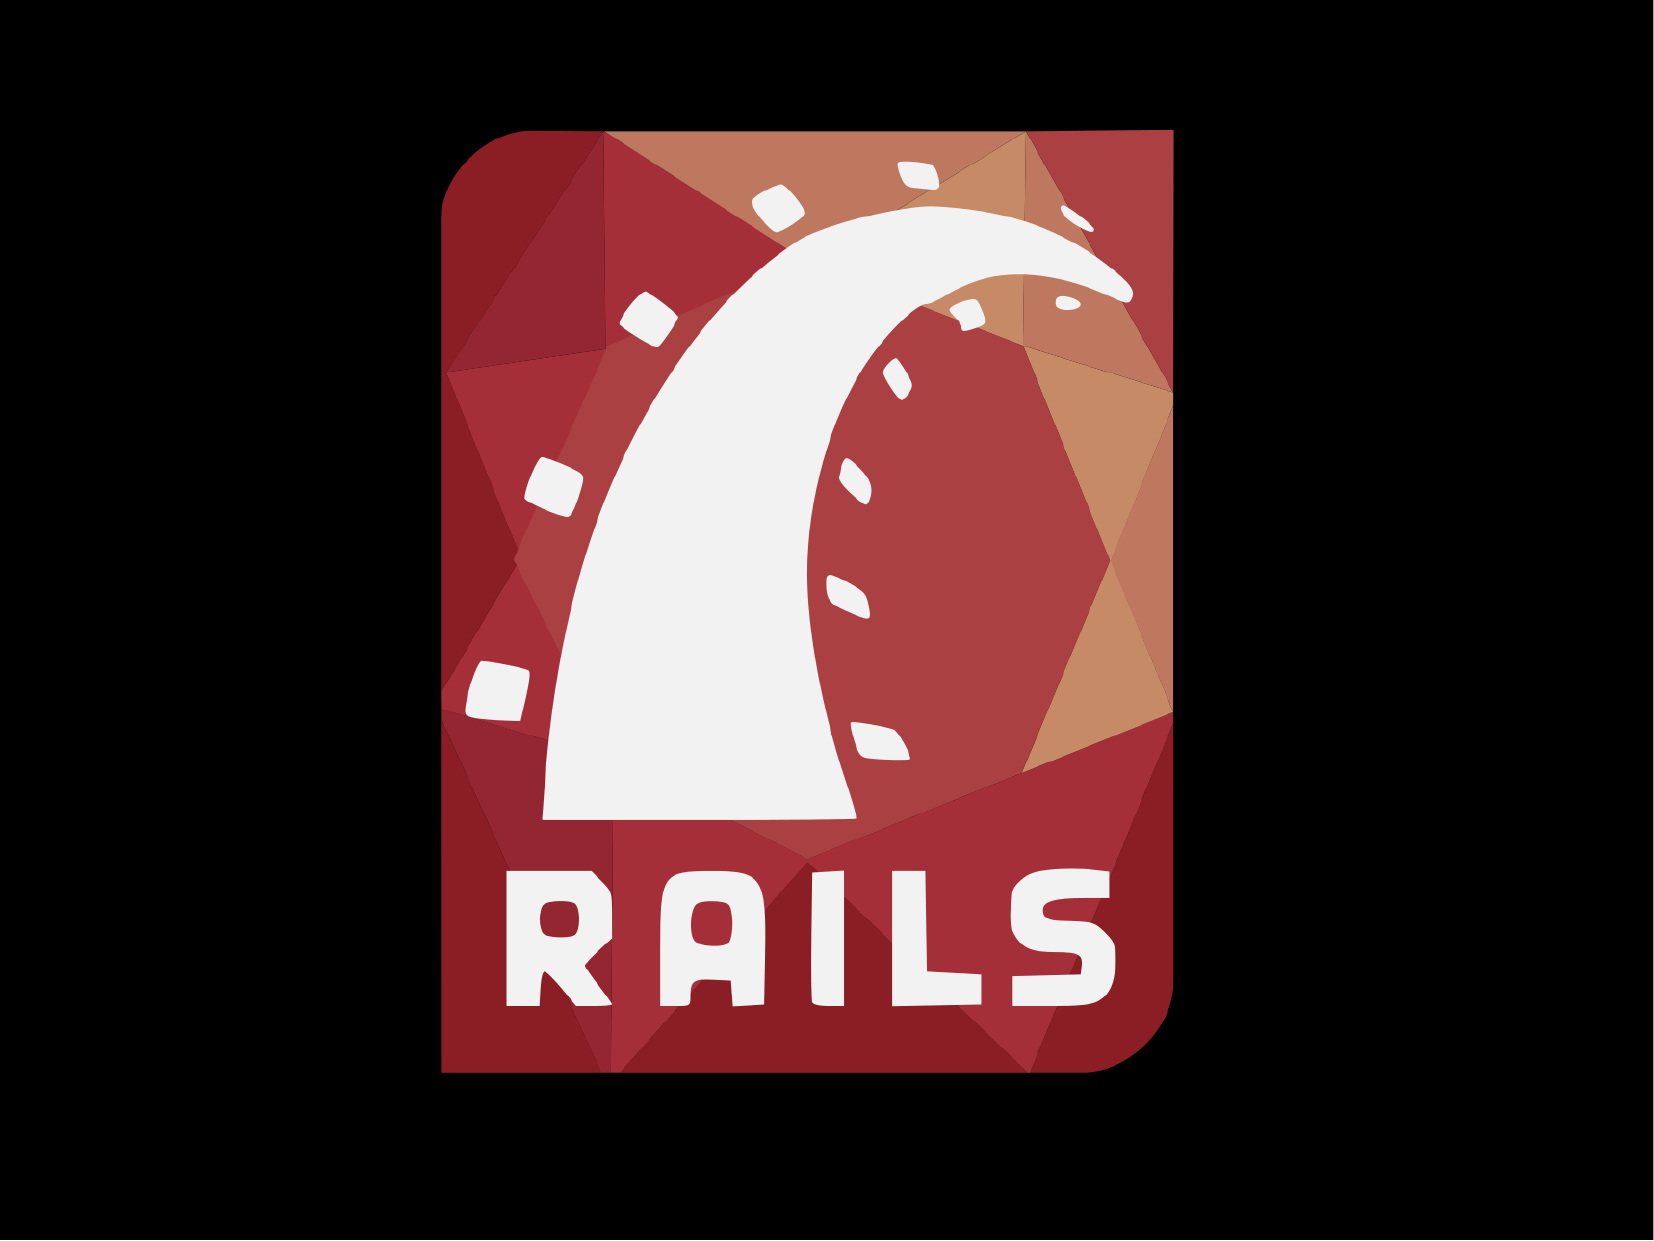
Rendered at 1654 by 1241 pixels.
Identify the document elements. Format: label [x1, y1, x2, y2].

picture [416, 113, 1193, 1099]
